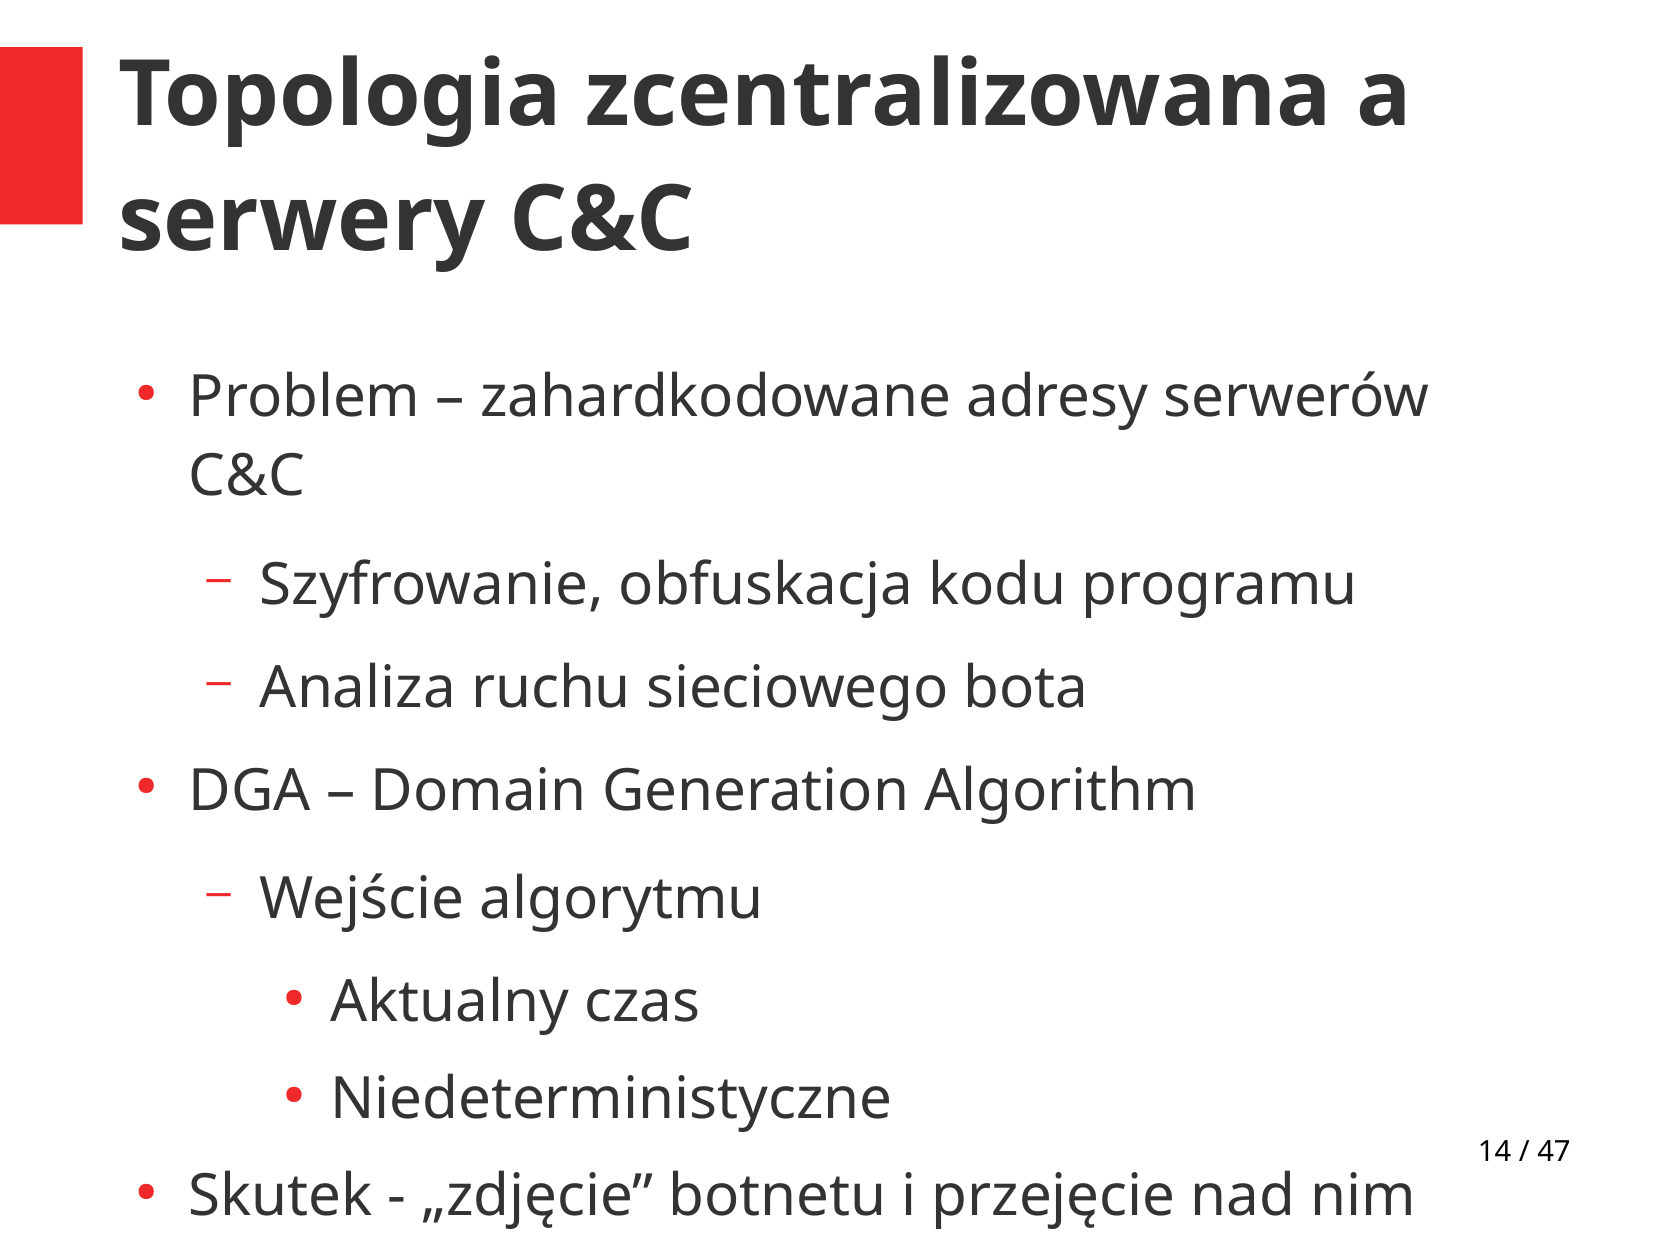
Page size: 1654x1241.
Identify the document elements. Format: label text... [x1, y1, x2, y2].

title Topologia zcentralizowana a serwery C&C [118, 45, 1571, 260]
list Problem – zahardkodowane adresy serwerów C&C Szyfrowanie, obfuskacja kodu programu Analiza ruchu sieciowego bota DGA – Domain Generation Algorithm Wejście algorytmu Aktualny czas Niedeterministyczne Skutek - „zdjęcie” botnetu i przejęcie nad nim kontroli [118, 354, 1536, 1074]
